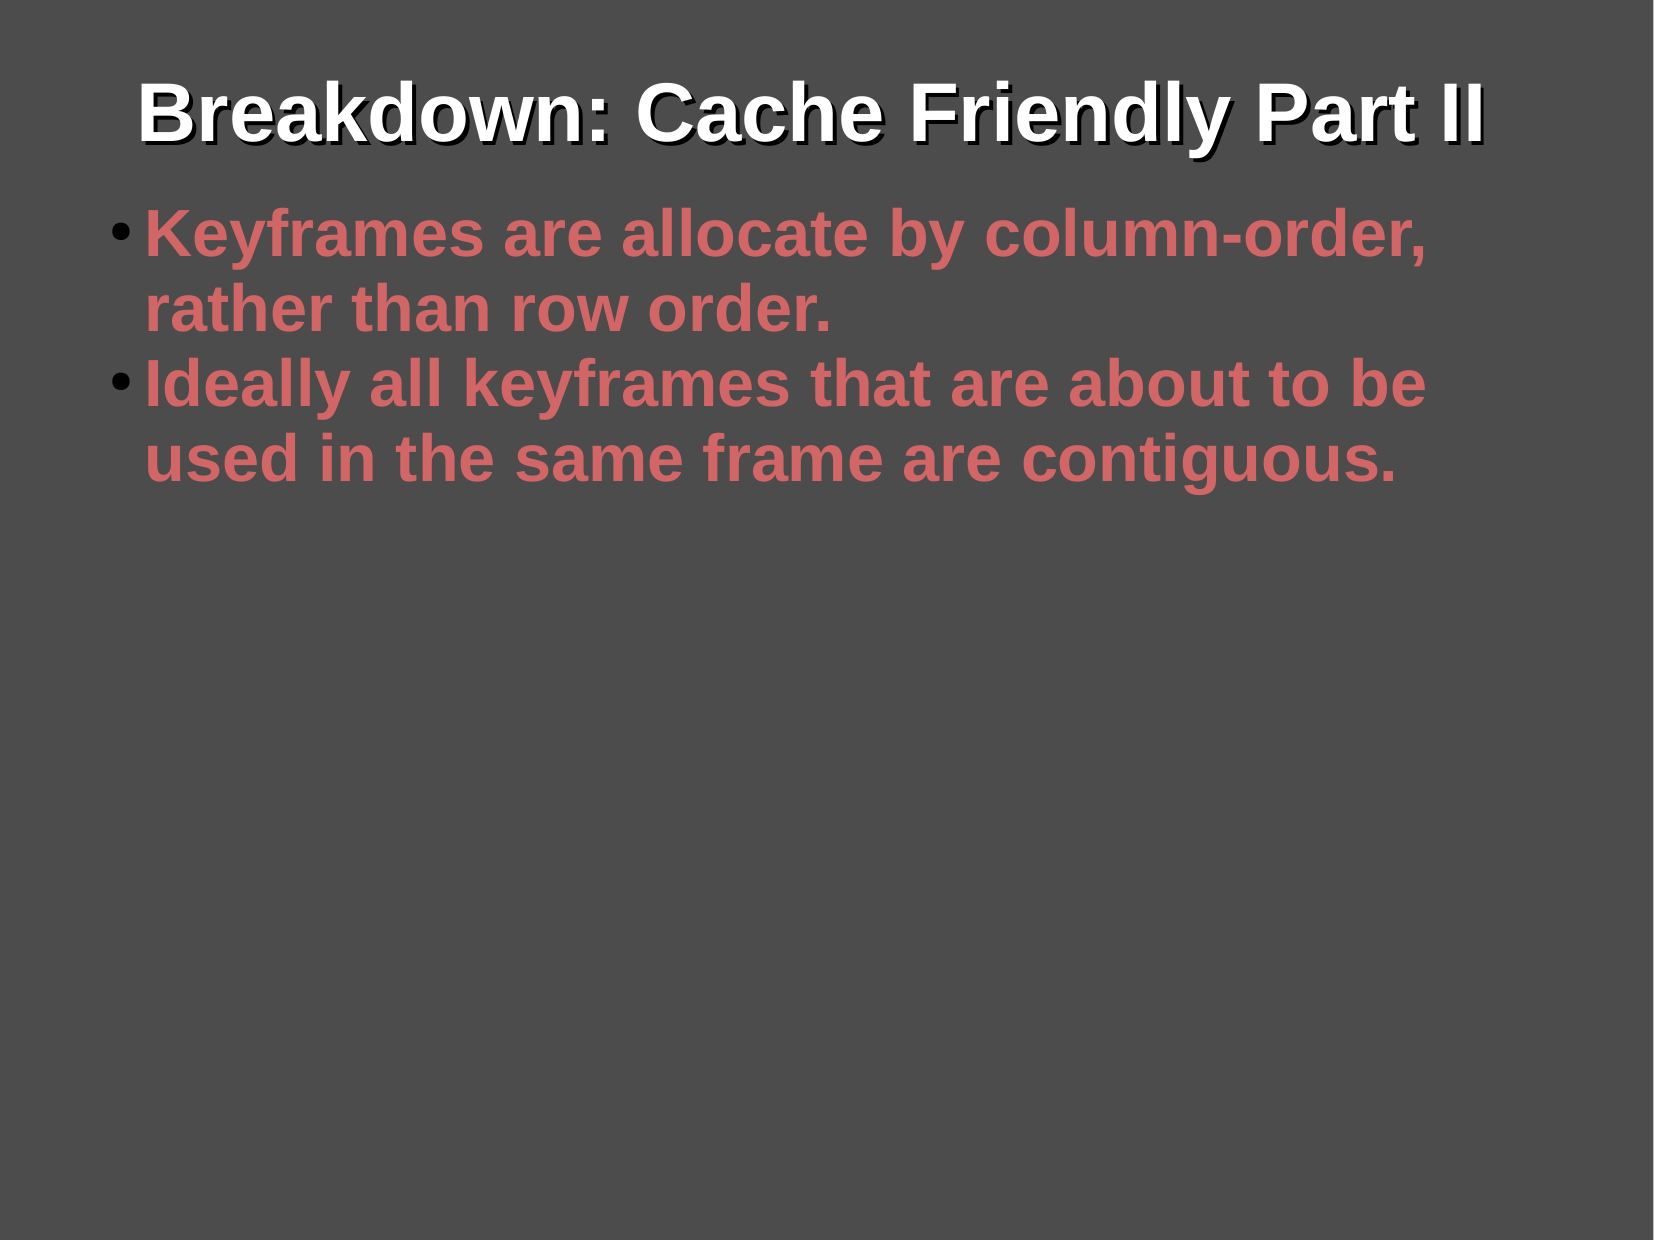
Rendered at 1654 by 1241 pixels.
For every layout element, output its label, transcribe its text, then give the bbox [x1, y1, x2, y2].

text_box Keyframes are allocate by column-order, rather than row order. Ideally all keyframes that are about to be used in the same frame are contiguous. [59, 188, 1565, 503]
text_box Breakdown: Cache Friendly Part II [88, 59, 1536, 168]
